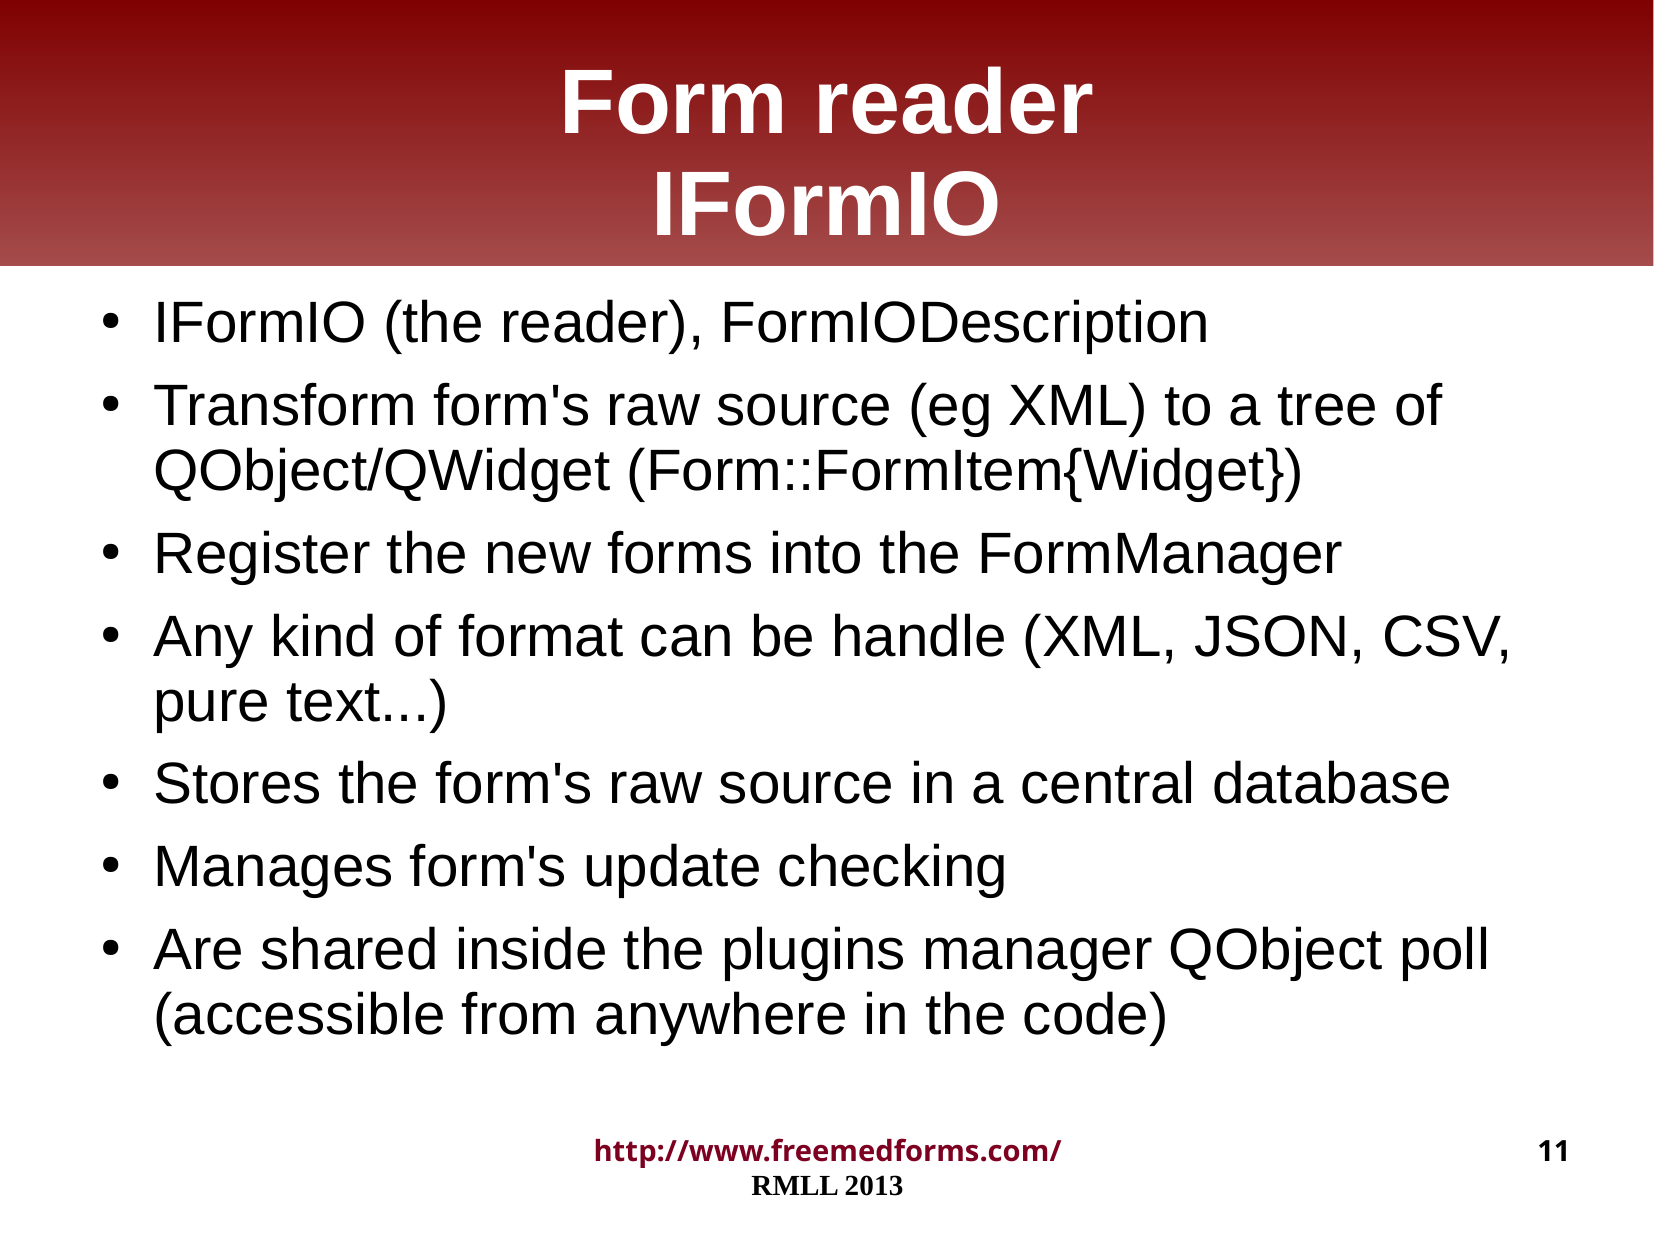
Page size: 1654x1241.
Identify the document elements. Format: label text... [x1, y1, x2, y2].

title Form reader IFormIO [29, 49, 1625, 257]
list IFormIO (the reader), FormIODescription Transform form's raw source (eg XML) to a tree of QObject/QWidget (Form::FormItem{Widget}) Register the new forms into the FormManager Any kind of format can be handle (XML, JSON, CSV, pure text...) Stores the form's raw source in a central database Manages form's update checking Are shared inside the plugins manager QObject poll (accessible from anywhere in the code) [82, 290, 1571, 1093]
